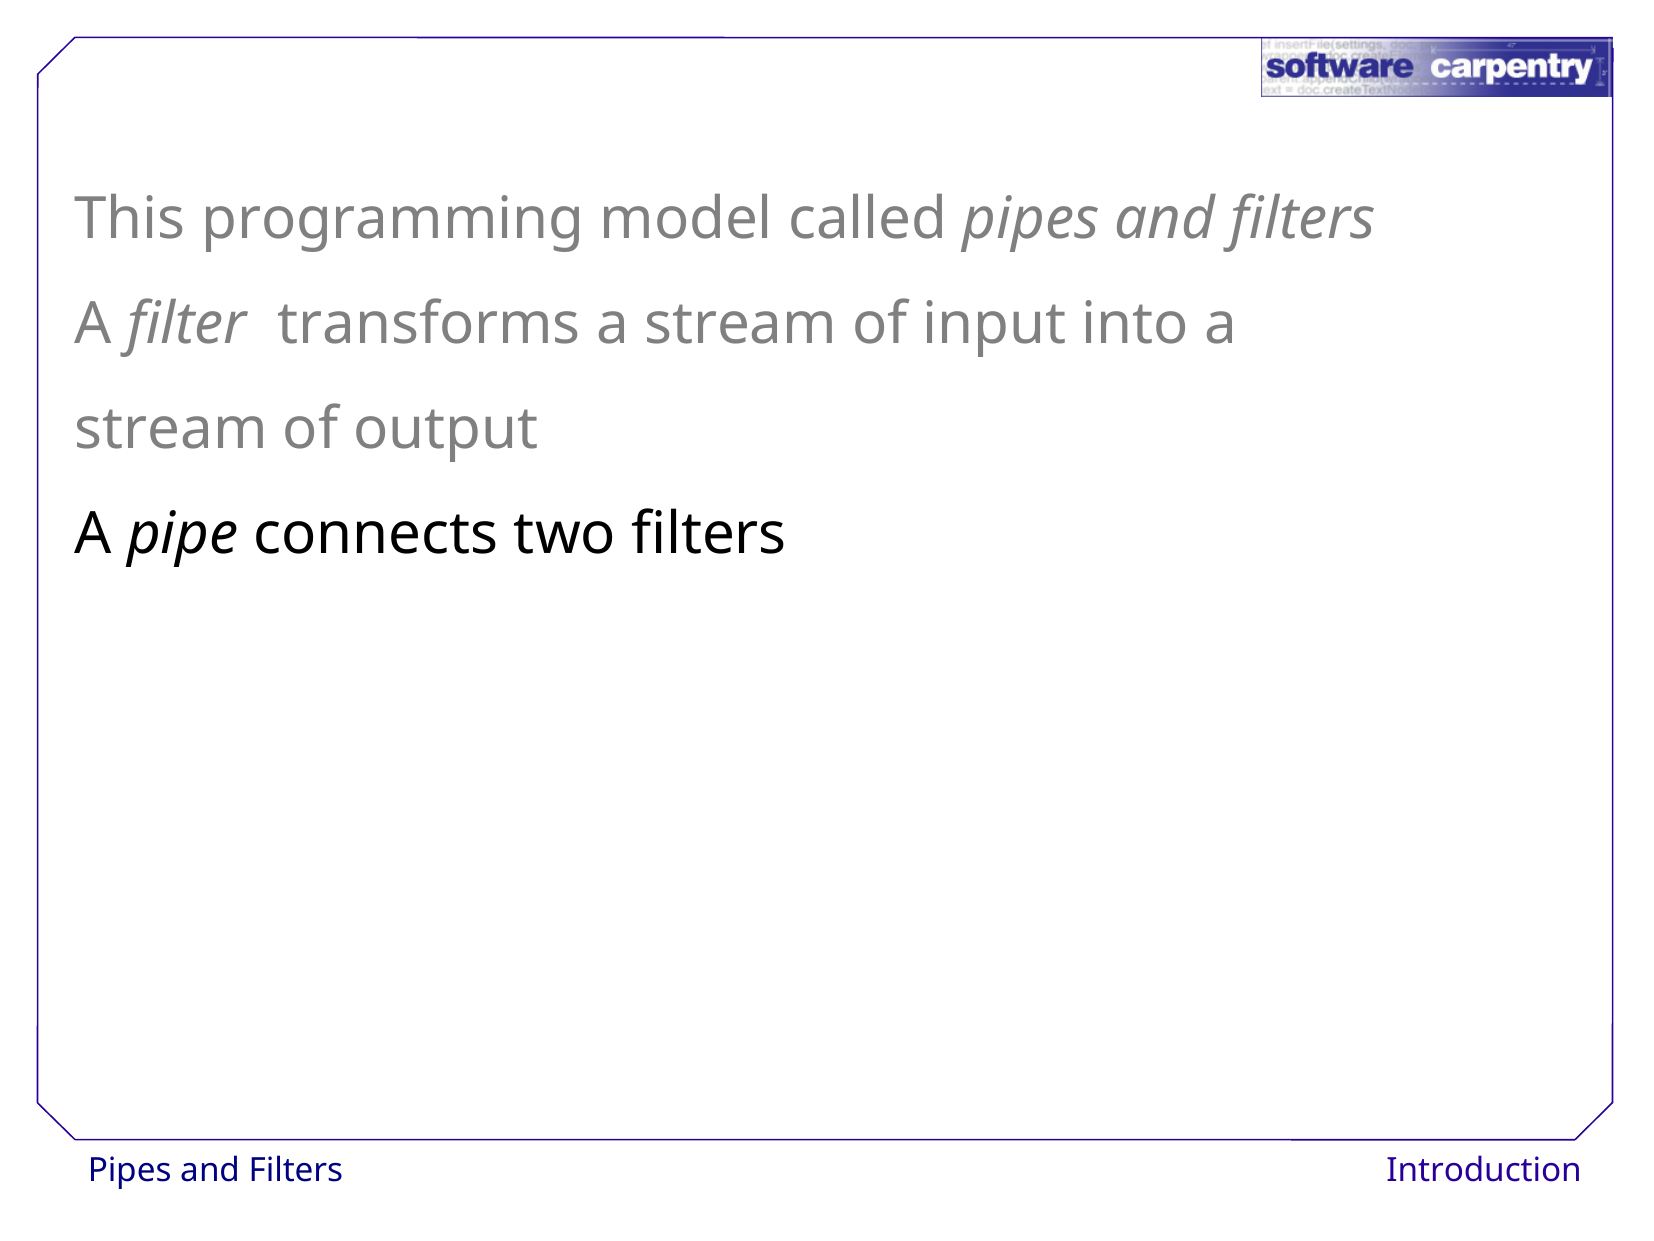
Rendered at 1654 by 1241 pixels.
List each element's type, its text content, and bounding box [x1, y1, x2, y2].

picture [1261, 39, 1613, 97]
text_box This programming model called pipes and filters A filter transforms a stream of input into a stream of output A pipe connects two filters [59, 137, 1541, 574]
